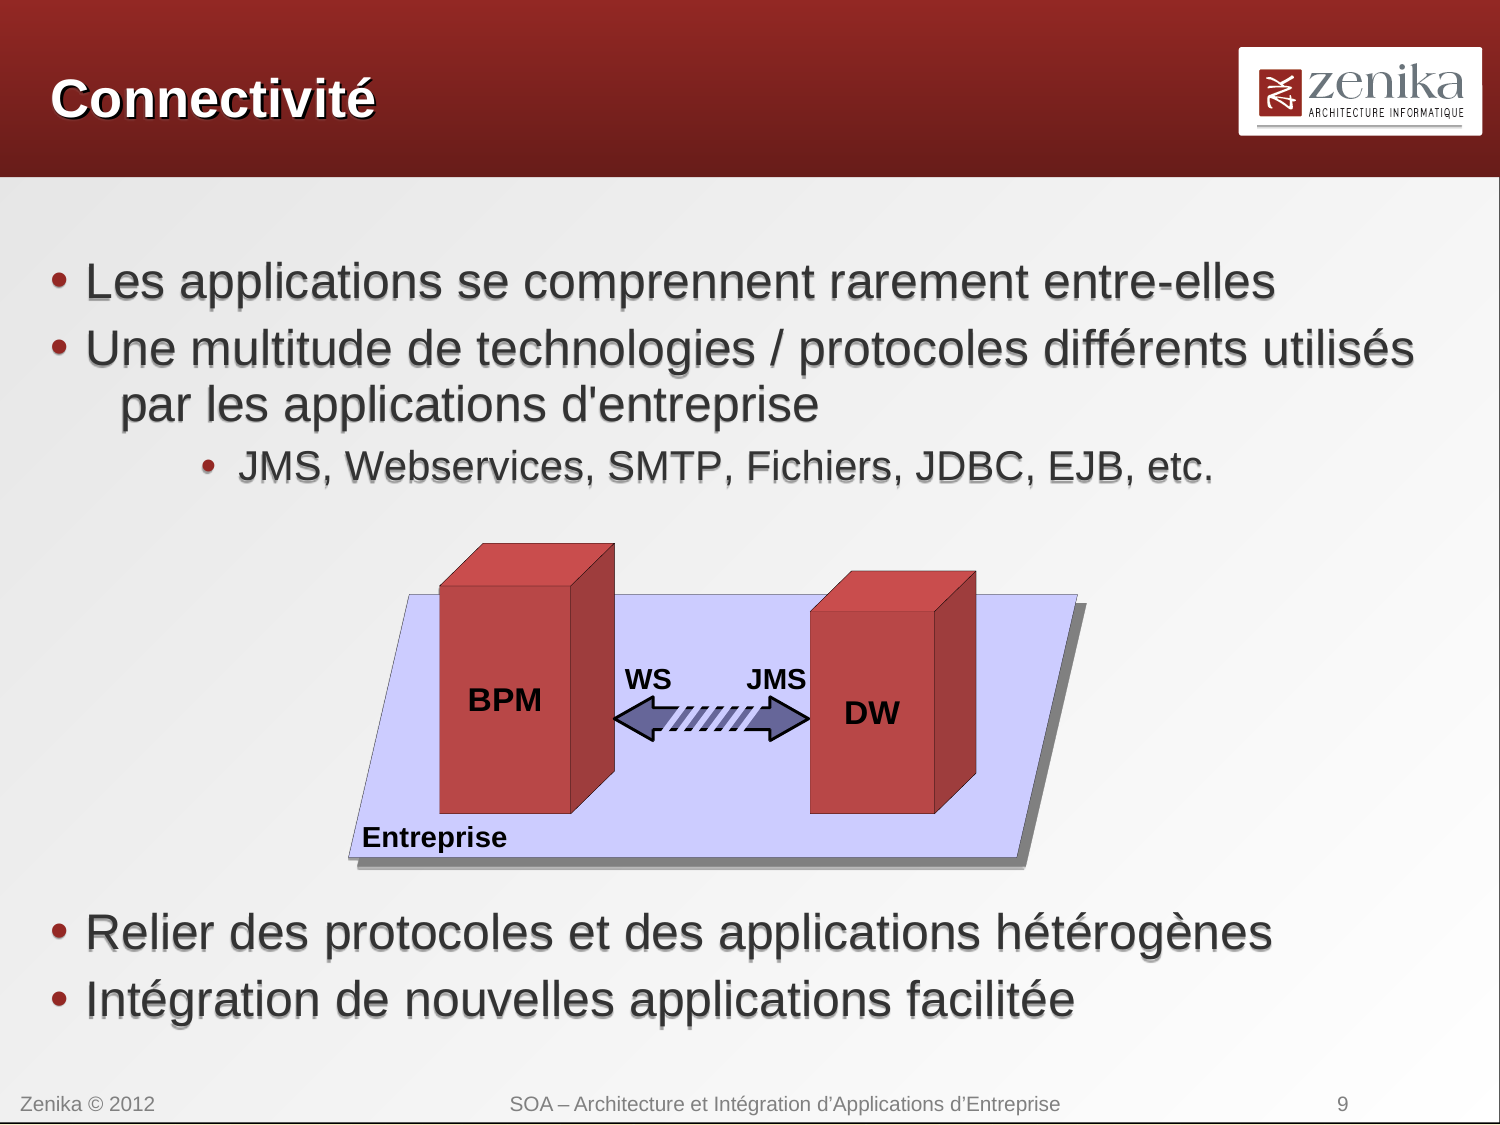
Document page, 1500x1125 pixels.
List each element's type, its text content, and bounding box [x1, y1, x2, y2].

subtitle Les applications se comprennent rarement entre-elles Une multitude de technologies / protocoles différents utilisés par les applications d'entreprise JMS, Webservices, SMTP, Fichiers, JDBC, EJB, etc. Relier des protocoles et des applications hétérogènes Intégration de nouvelles applications facilitée [50, 249, 1477, 1064]
picture [348, 543, 1087, 868]
title Connectivité [50, 22, 1206, 172]
